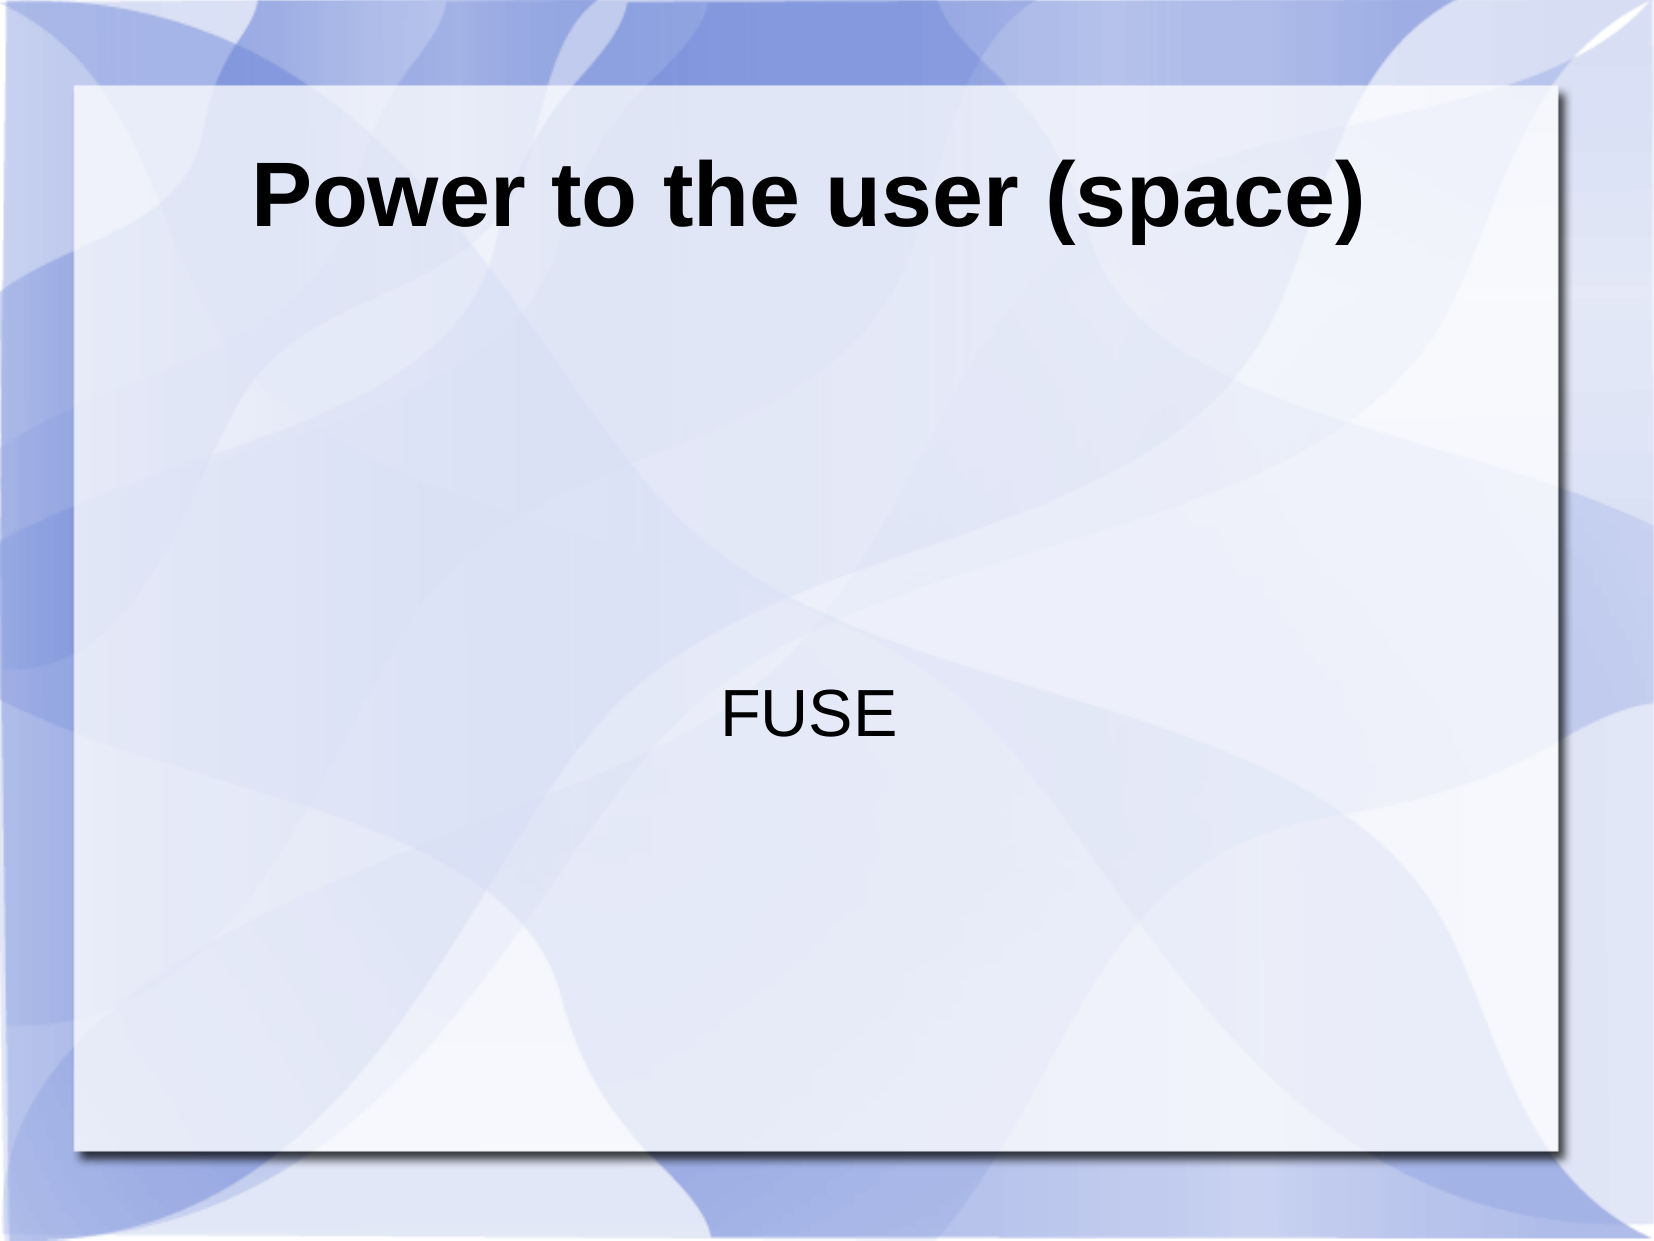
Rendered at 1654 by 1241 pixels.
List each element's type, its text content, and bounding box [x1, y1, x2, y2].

picture [0, 0, 1654, 1241]
subtitle FUSE [129, 259, 1489, 1166]
title Power to the user (space) [82, 90, 1536, 298]
